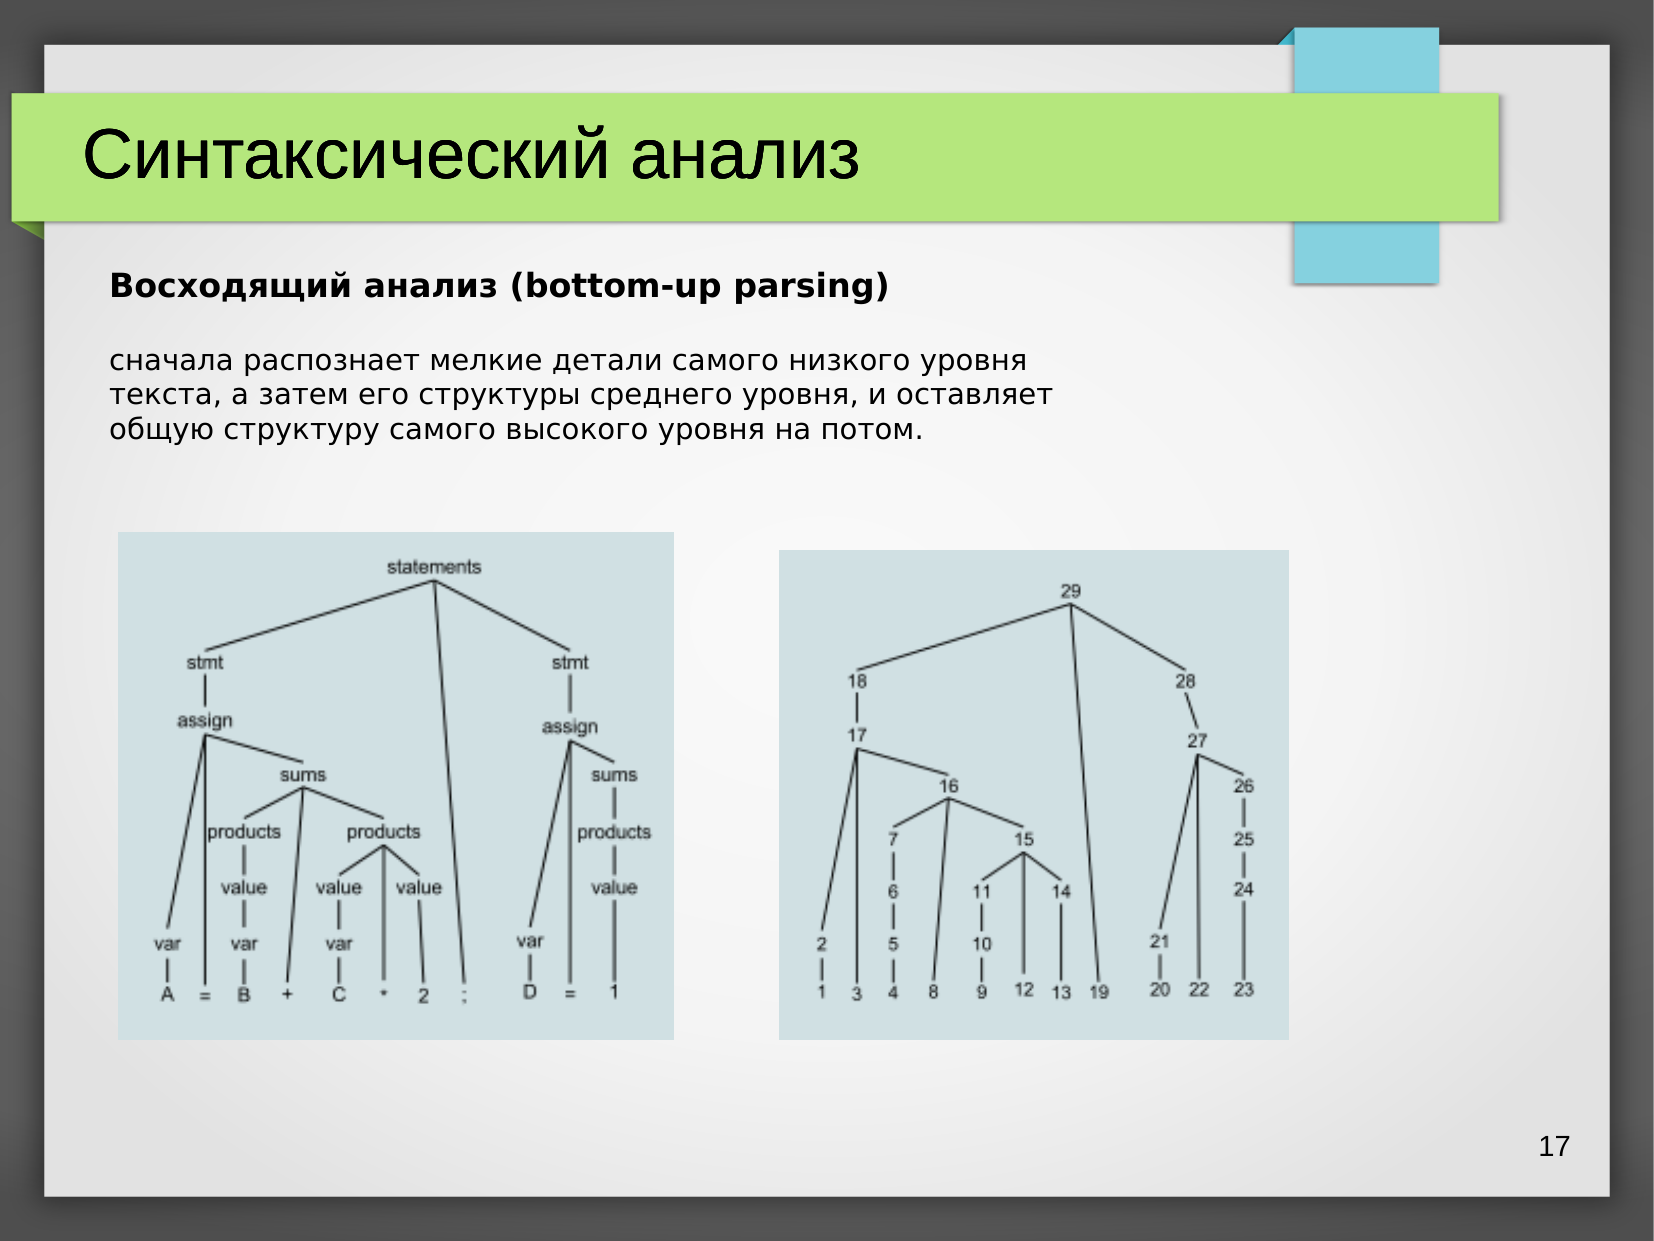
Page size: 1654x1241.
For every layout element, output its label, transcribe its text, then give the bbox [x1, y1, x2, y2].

title Синтаксический анализ [82, 114, 993, 194]
picture [0, 0, 1654, 1241]
text_box Восходящий анализ (bottom-up parsing) сначала распознает мелкие детали самого низкого уровня текста, а затем его структуры среднего уровня, и оставляет общую структуру самого высокого уровня на потом. [94, 258, 1087, 527]
